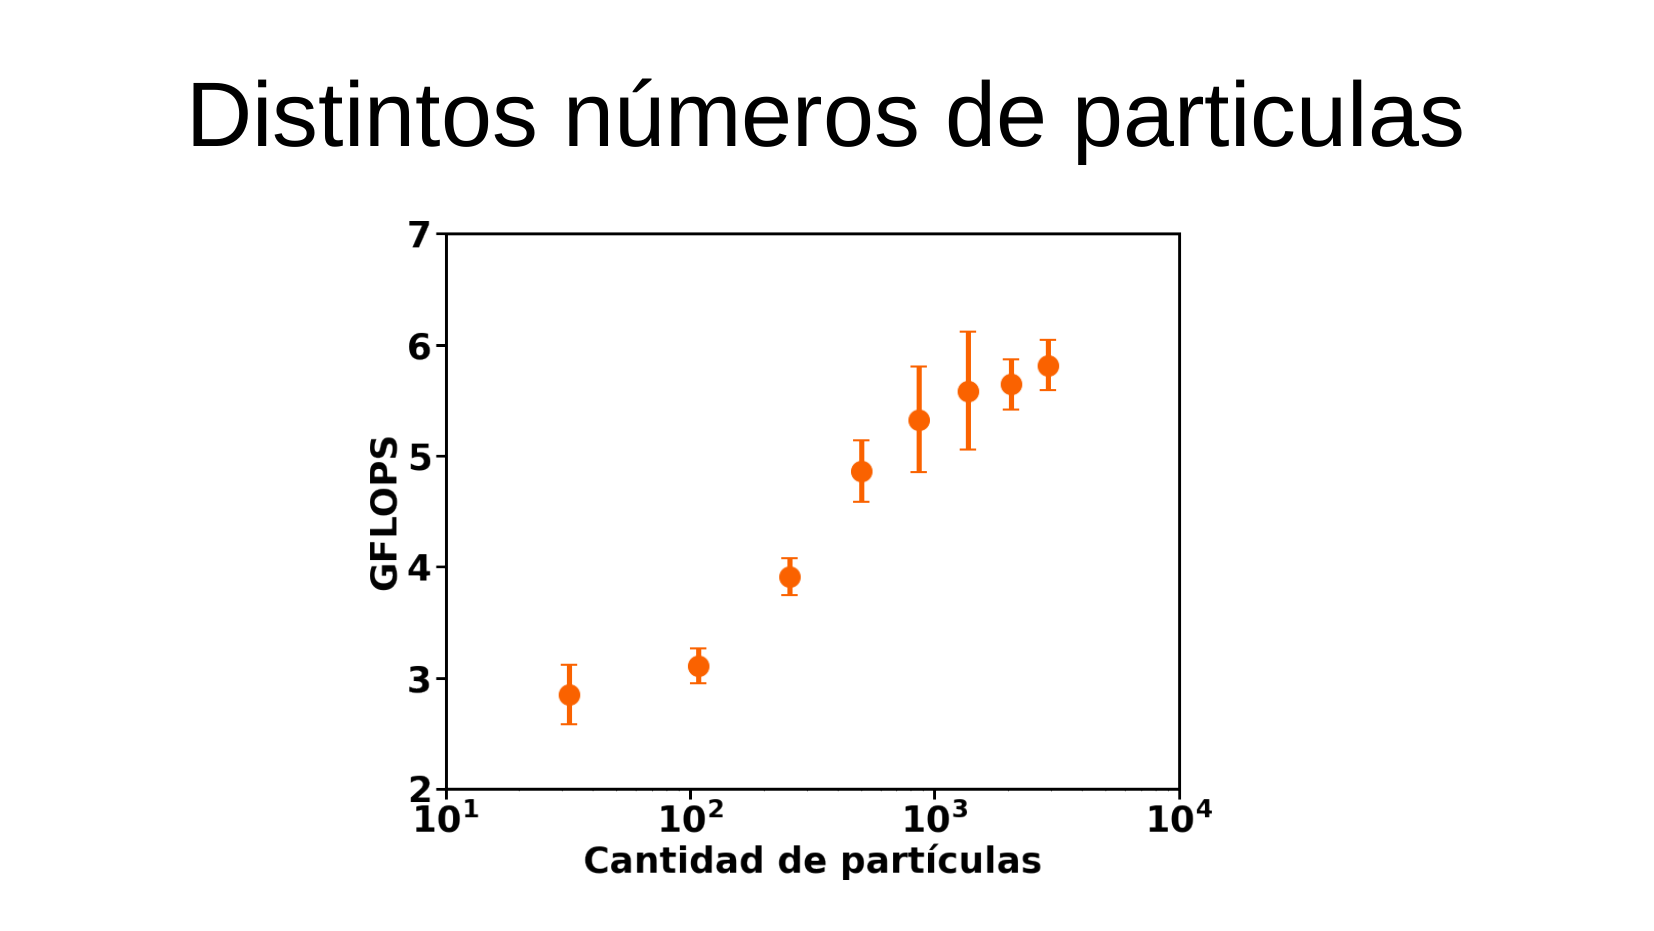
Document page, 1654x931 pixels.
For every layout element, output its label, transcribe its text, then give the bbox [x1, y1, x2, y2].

title Distintos números de particulas [82, 37, 1571, 193]
picture [329, 181, 1252, 919]
